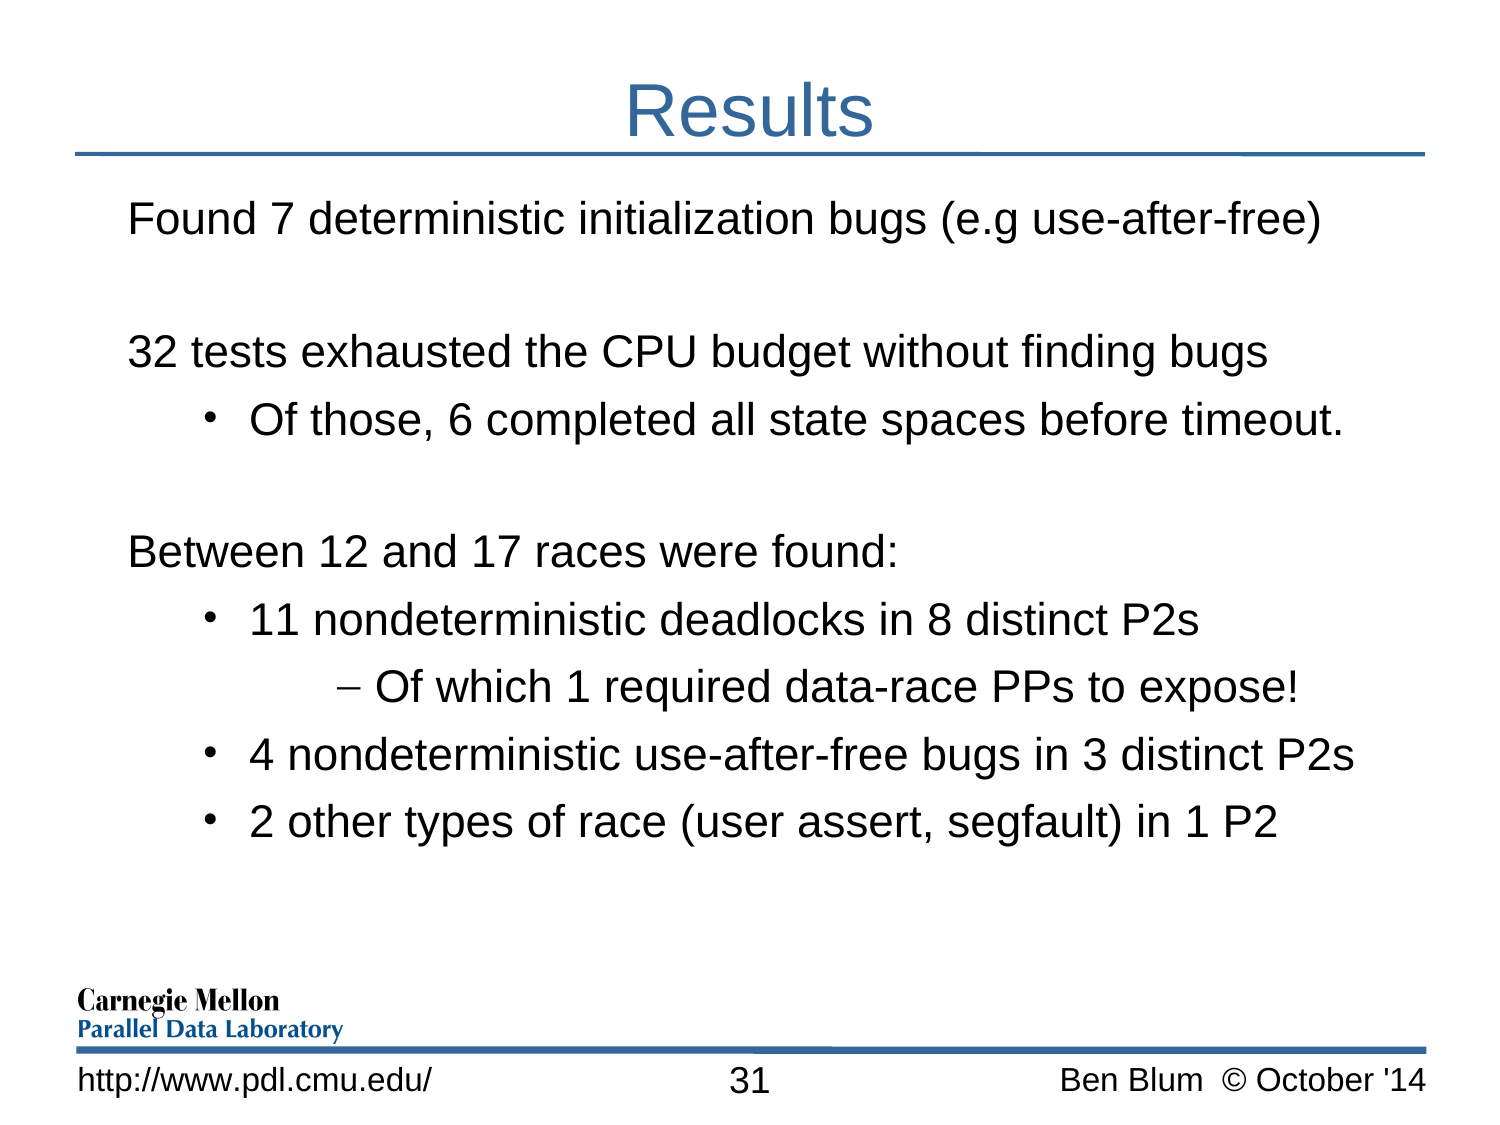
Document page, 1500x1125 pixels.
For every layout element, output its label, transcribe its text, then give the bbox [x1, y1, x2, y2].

list Found 7 deterministic initialization bugs (e.g use-after-free) 32 tests exhausted the CPU budget without finding bugs Of those, 6 completed all state spaces before timeout. Between 12 and 17 races were found: 11 nondeterministic deadlocks in 8 distinct P2s Of which 1 required data-race PPs to expose! 4 nondeterministic use-after-free bugs in 3 distinct P2s 2 other types of race (user assert, segfault) in 1 P2 [112, 181, 1426, 938]
title Results [112, 49, 1388, 163]
picture [77, 979, 343, 1044]
